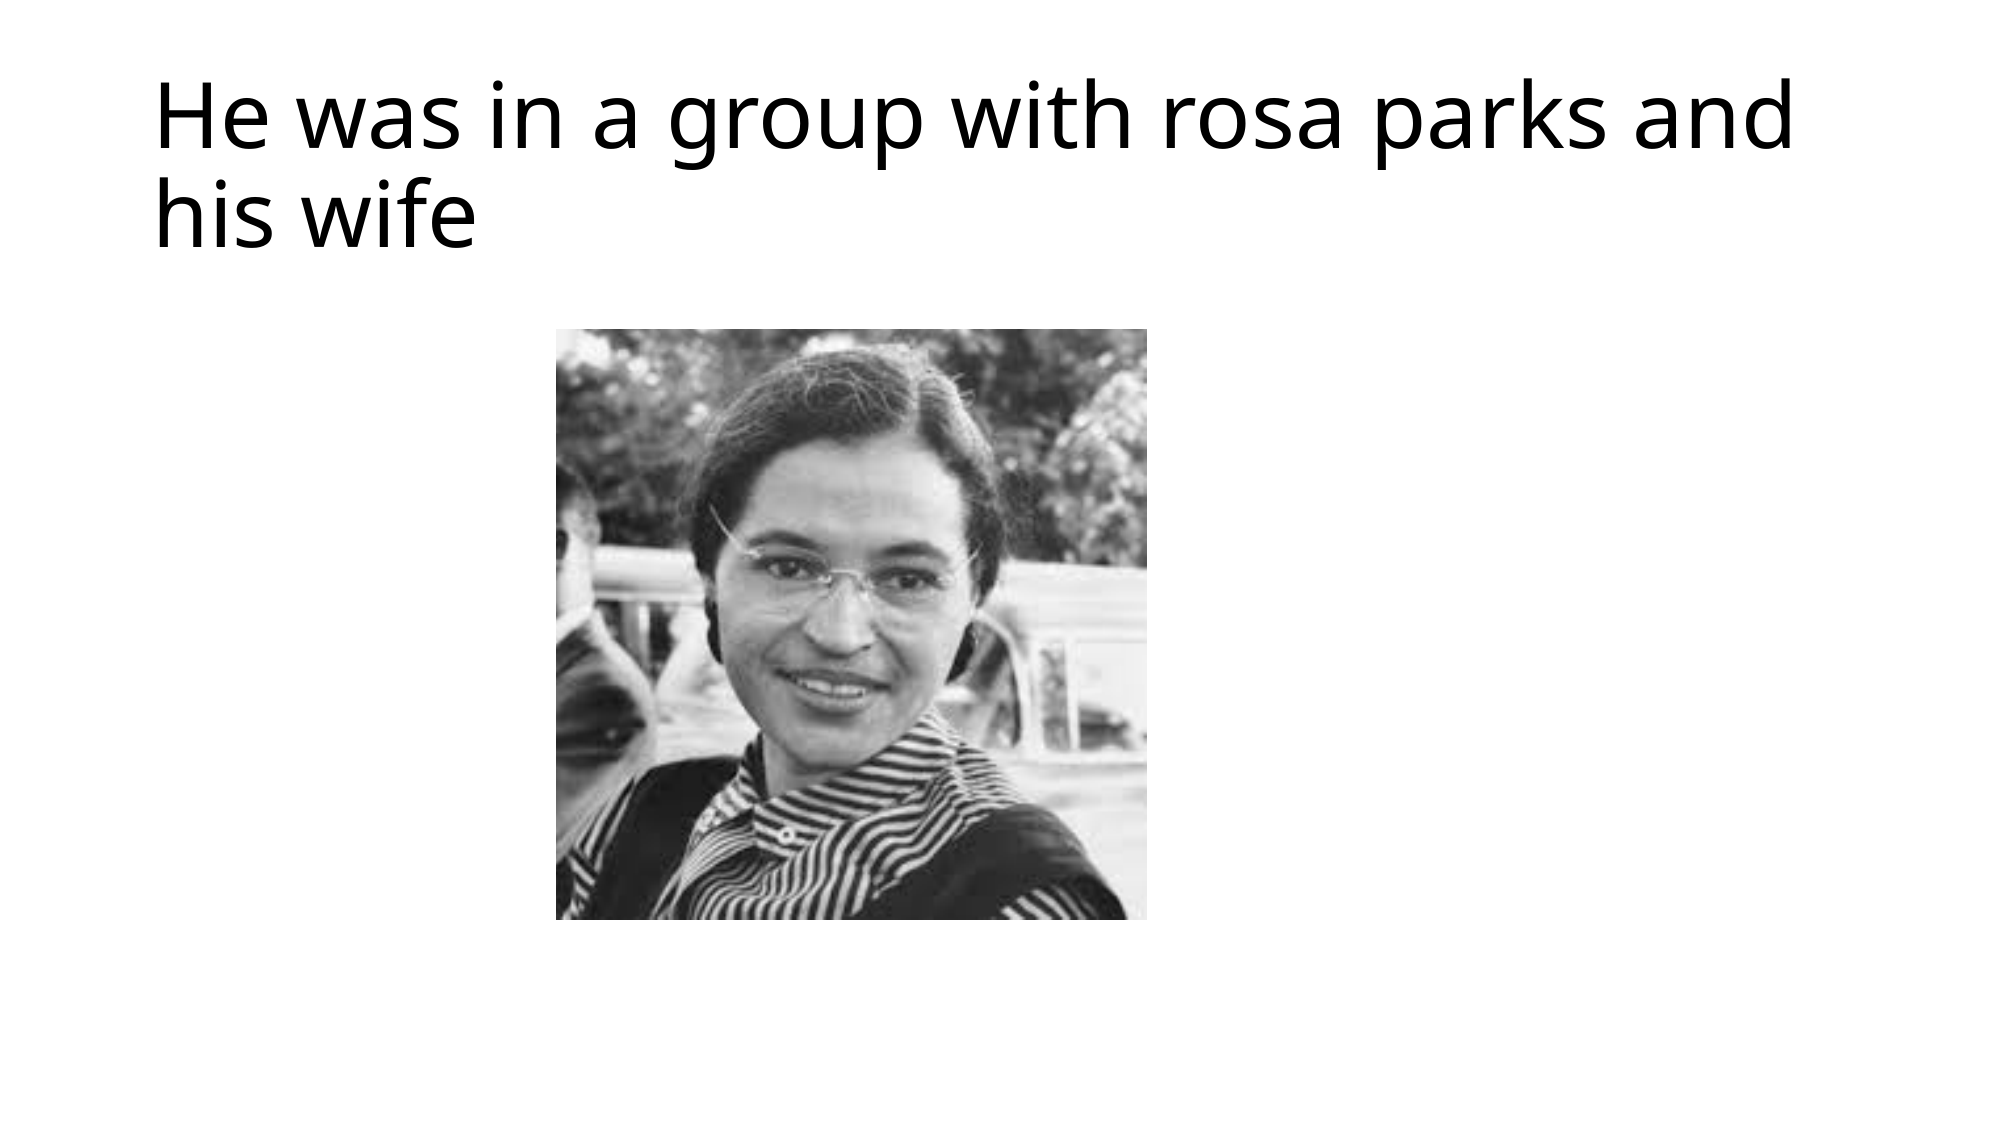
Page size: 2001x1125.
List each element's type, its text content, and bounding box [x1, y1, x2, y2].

picture [556, 329, 1147, 920]
title He was in a group with rosa parks and his wife [137, 59, 1863, 278]
